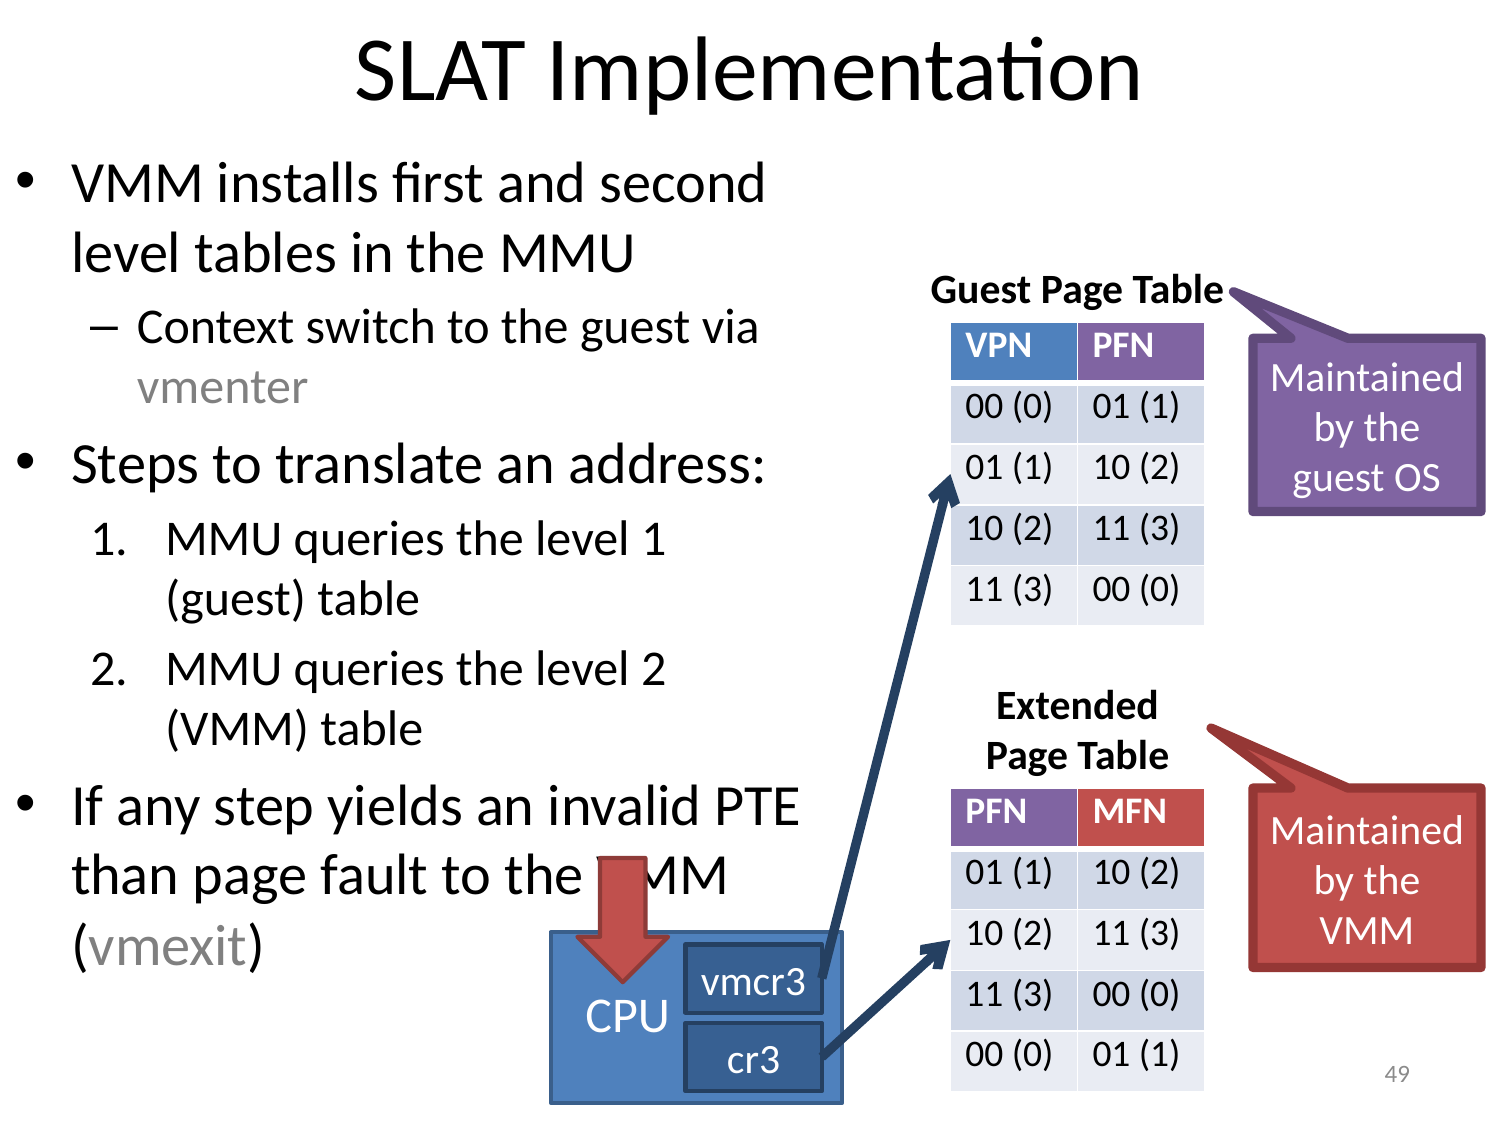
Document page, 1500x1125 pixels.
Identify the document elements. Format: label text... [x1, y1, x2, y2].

text_box cr3 [685, 1022, 822, 1092]
slide_number <number> [1074, 1042, 1425, 1103]
table_cell 10 (2) [951, 506, 1077, 565]
table_cell 11 (3) [1078, 506, 1204, 565]
table_cell 10 (2) [1078, 852, 1204, 909]
table_cell 10 (2) [951, 910, 1077, 970]
table_cell 00 (0) [1078, 566, 1204, 625]
table_cell 11 (3) [1078, 910, 1204, 970]
table_cell 11 (3) [951, 566, 1077, 625]
text_box vmcr3 [685, 944, 822, 1013]
table_cell 10 (2) [1078, 445, 1204, 504]
table_cell 01 (1) [951, 852, 1077, 909]
table_cell 11 (3) [951, 971, 1077, 1030]
text_box [550, 858, 843, 1103]
table_header VPN [951, 323, 1077, 380]
table_cell 01 (1) [1078, 386, 1204, 443]
text_box CPU [570, 974, 685, 1050]
table_cell 00 (0) [951, 1032, 1077, 1091]
text_box Guest Page Table [915, 254, 1240, 320]
list VMM installs first and second level tables in the MMU Context switch to the guest via vmenter Steps to translate an address: MMU queries the level 1 (guest) table MMU queries the level 2 (VMM) table If any step yields an invalid PTE than page fault to the VMM (vmexit) [0, 136, 829, 1073]
title SLAT Implementation [75, 0, 1425, 128]
table_header PFN [1078, 323, 1204, 380]
table_cell 01 (1) [1078, 1032, 1204, 1091]
text_box Extended Page Table [970, 670, 1185, 786]
text_box Maintained by the guest OS [1233, 291, 1481, 512]
text_box Maintained by the VMM [1211, 728, 1481, 968]
table_cell 00 (0) [1078, 971, 1204, 1030]
table_header PFN [951, 789, 1077, 846]
table_cell 00 (0) [951, 386, 1077, 443]
text_box [685, 932, 843, 1049]
table_cell 01 (1) [951, 445, 1077, 504]
table_header MFN [1078, 789, 1204, 846]
